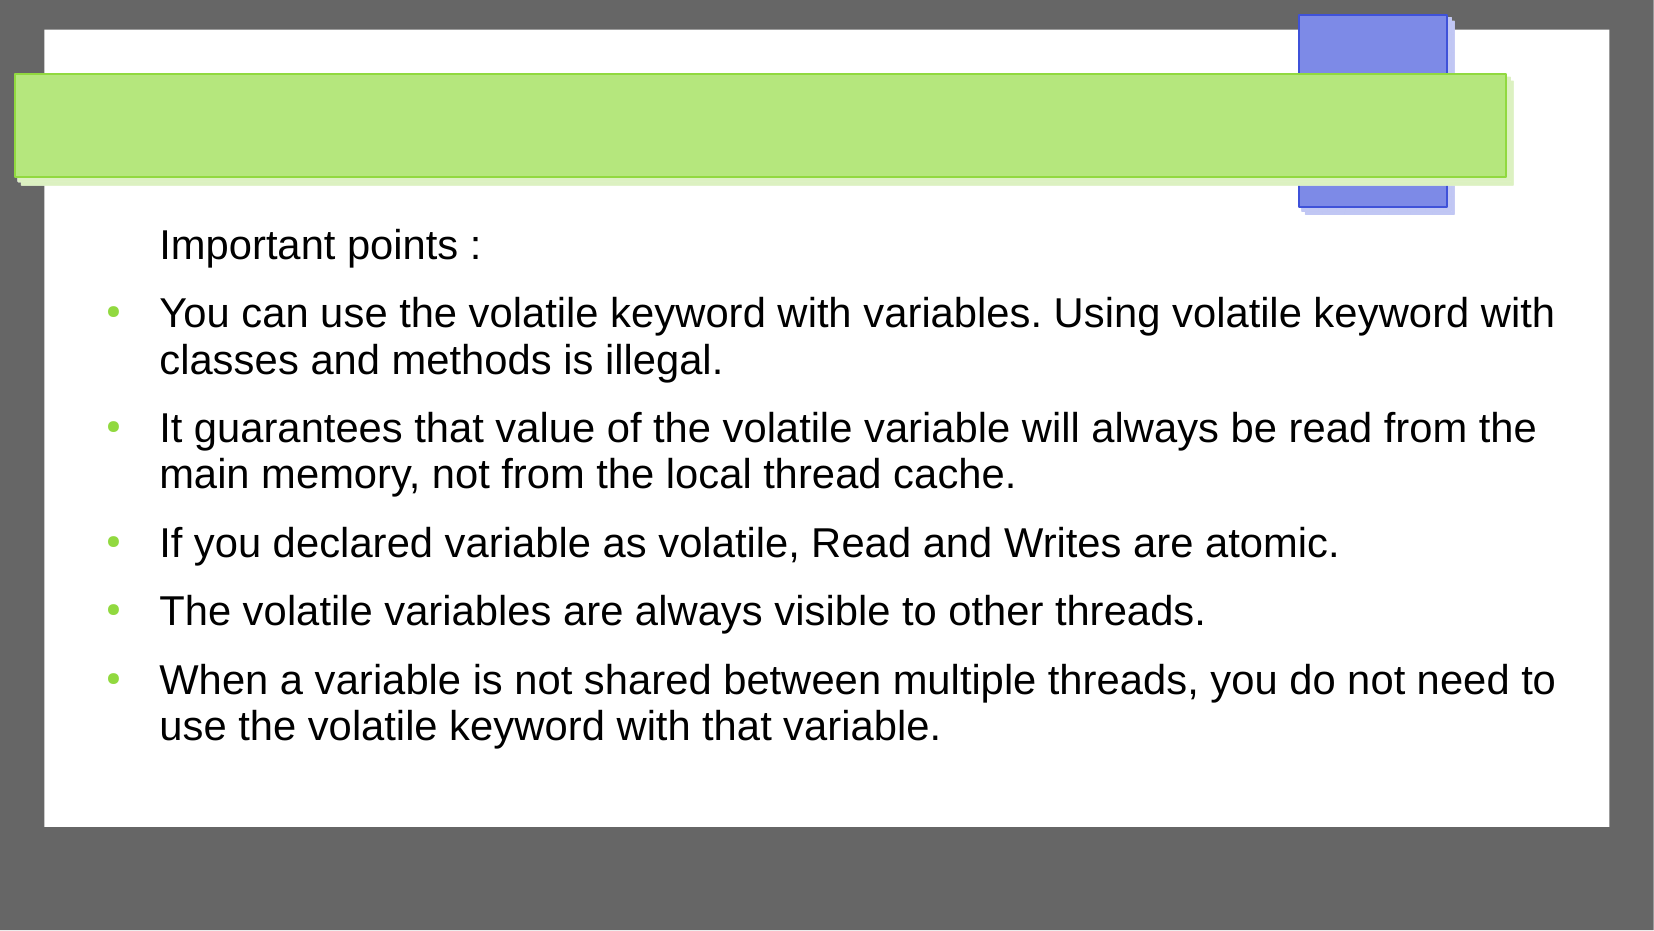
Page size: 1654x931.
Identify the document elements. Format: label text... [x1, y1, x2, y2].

list Important points : You can use the volatile keyword with variables. Using volatile keyword with classes and methods is illegal. It guarantees that value of the volatile variable will always be read from the main memory, not from the local thread cache. If you declared variable as volatile, Read and Writes are atomic. The volatile variables are always visible to other threads. When a variable is not shared between multiple threads, you do not need to use the volatile keyword with that variable. [88, 221, 1565, 813]
